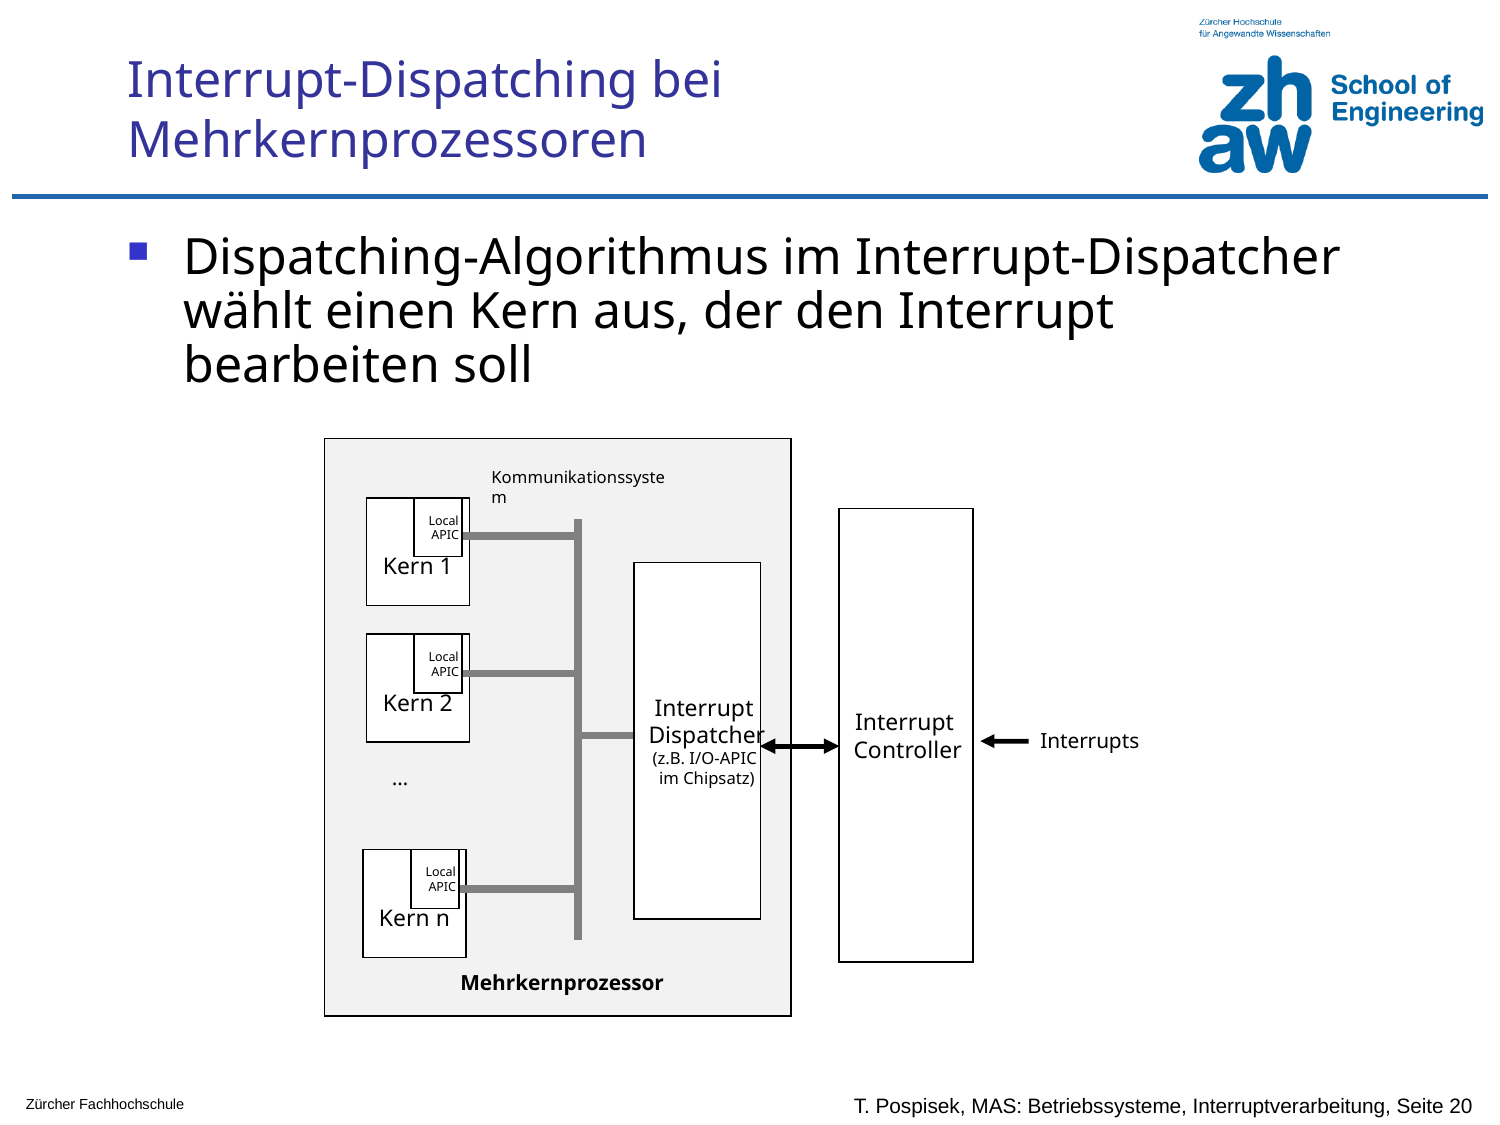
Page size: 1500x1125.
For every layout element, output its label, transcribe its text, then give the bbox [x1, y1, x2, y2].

text_box Interrupt Dispatcher (z.B. I/O-APIC im Chipsatz) [633, 562, 761, 919]
text_box Kern 1 [366, 497, 470, 606]
text_box Kern 2 [366, 634, 470, 743]
text_box Kern 2 [462, 634, 470, 670]
picture [1199, 19, 1483, 173]
title Interrupt-Dispatching bei Mehrkernprozessoren [112, 50, 1170, 175]
text_box Kern n [459, 849, 466, 885]
text_box Local APIC [413, 498, 462, 557]
text_box Dispatching-Algorithmus im Interrupt-Dispatcher wählt einen Kern aus, der den Interrupt bearbeiten soll [112, 223, 1375, 398]
text_box [324, 438, 792, 1016]
text_box Local APIC [413, 634, 462, 694]
text_box Mehrkernprozessor [445, 962, 679, 1002]
text_box Kern n [363, 849, 466, 958]
text_box … [377, 756, 424, 797]
text_box Kommunikationssystem [476, 459, 693, 515]
text_box Interrupts [1025, 720, 1155, 760]
text_box Local APIC [410, 849, 459, 909]
text_box Interrupt Controller [838, 508, 974, 963]
